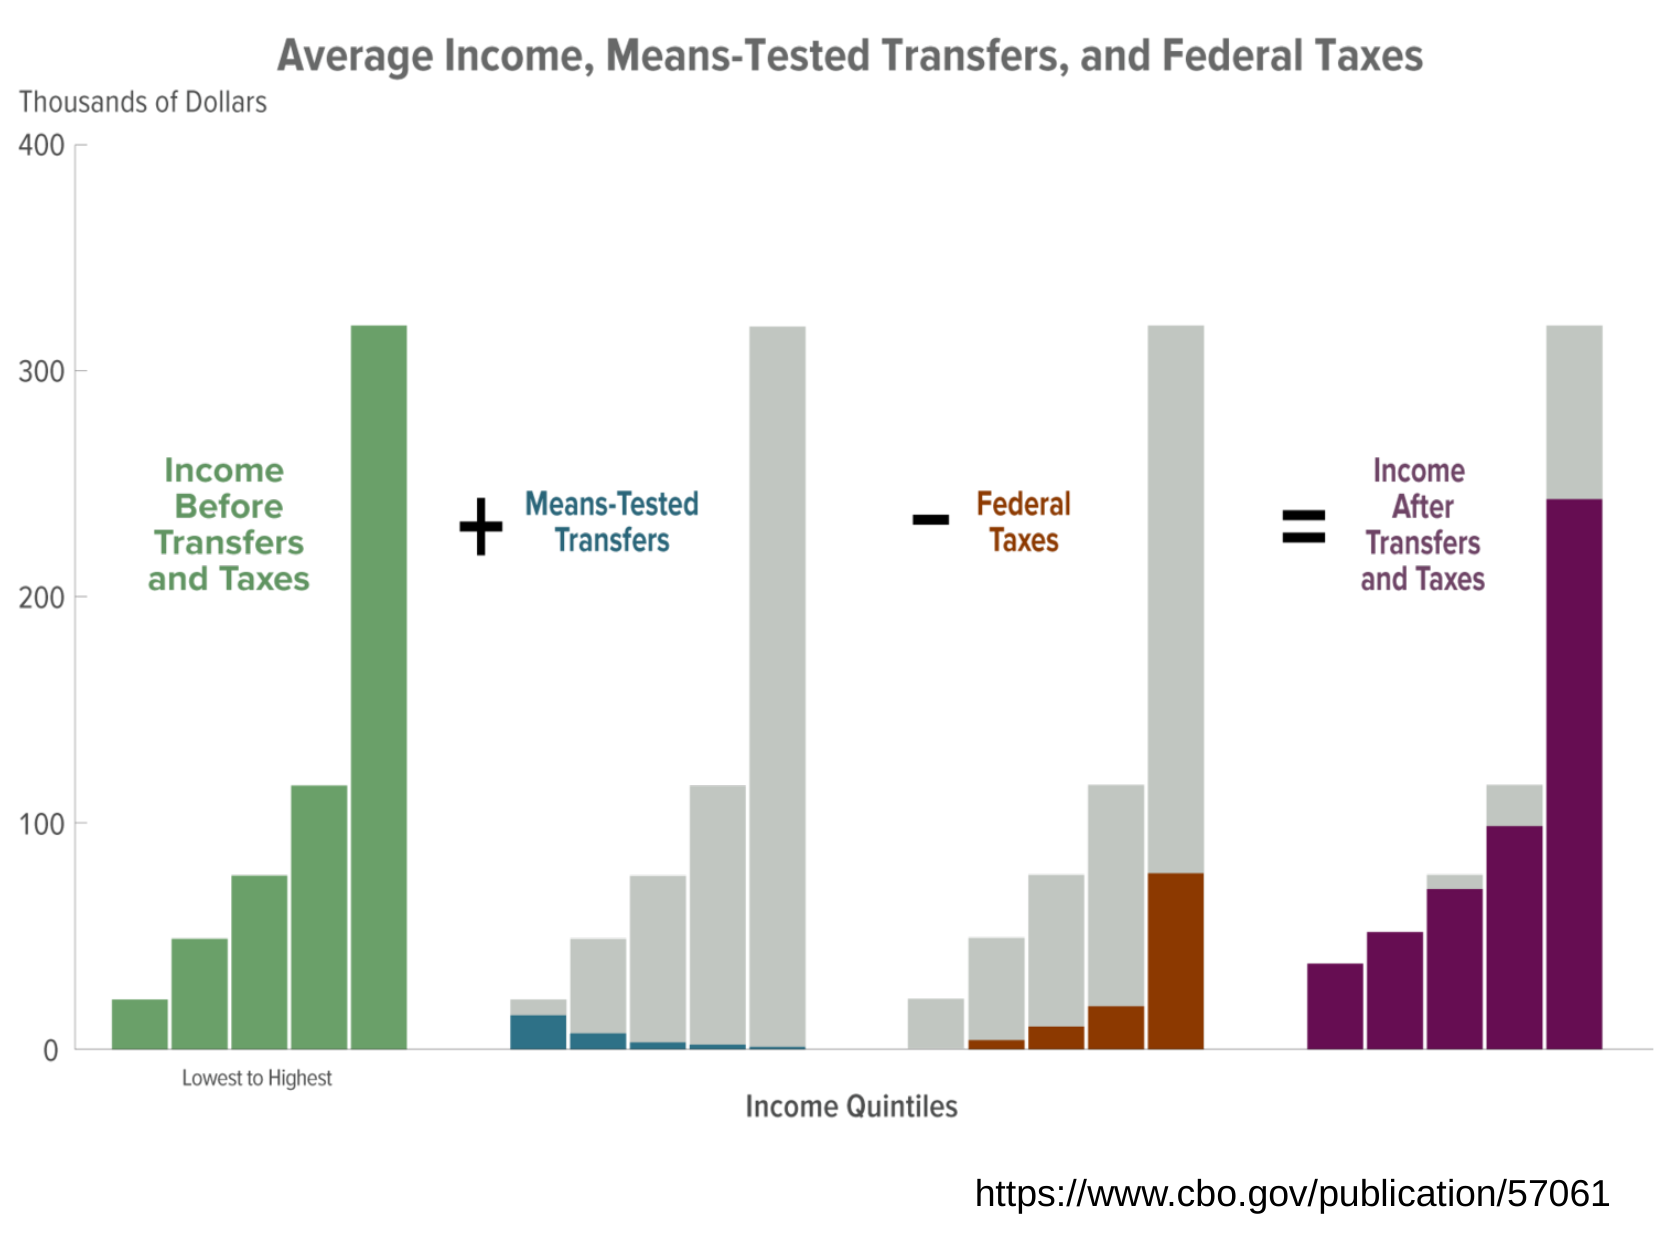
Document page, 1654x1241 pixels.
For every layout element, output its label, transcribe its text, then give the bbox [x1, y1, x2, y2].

picture [15, 29, 1654, 1133]
text_box https://www.cbo.gov/publication/57061 [960, 1165, 1630, 1223]
